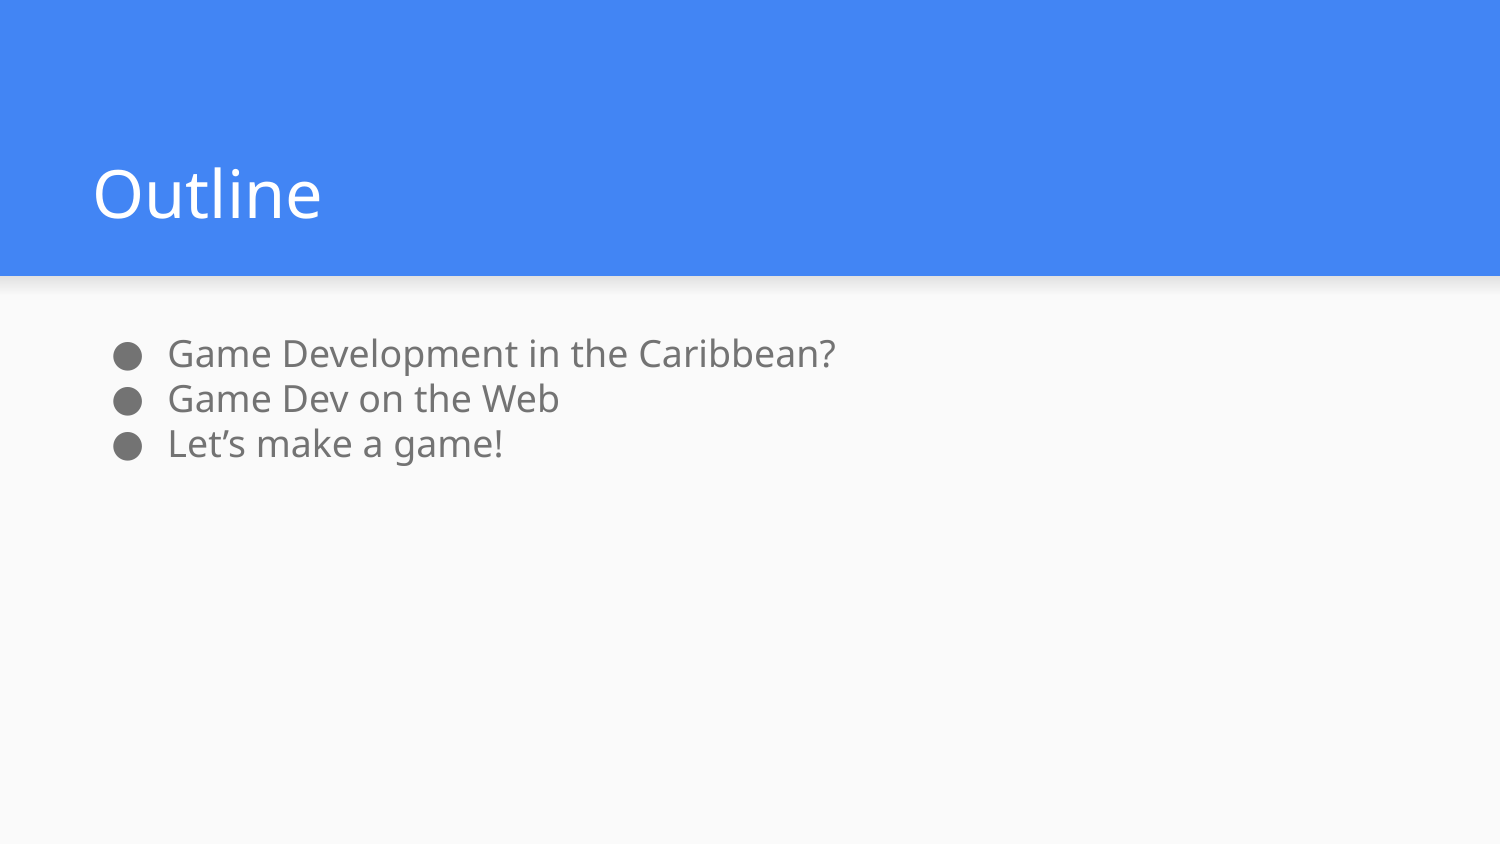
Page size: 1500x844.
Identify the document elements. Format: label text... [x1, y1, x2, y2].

title Outline [77, 121, 1427, 248]
list Game Development in the Caribbean? Game Dev on the Web Let’s make a game! [77, 314, 1427, 760]
